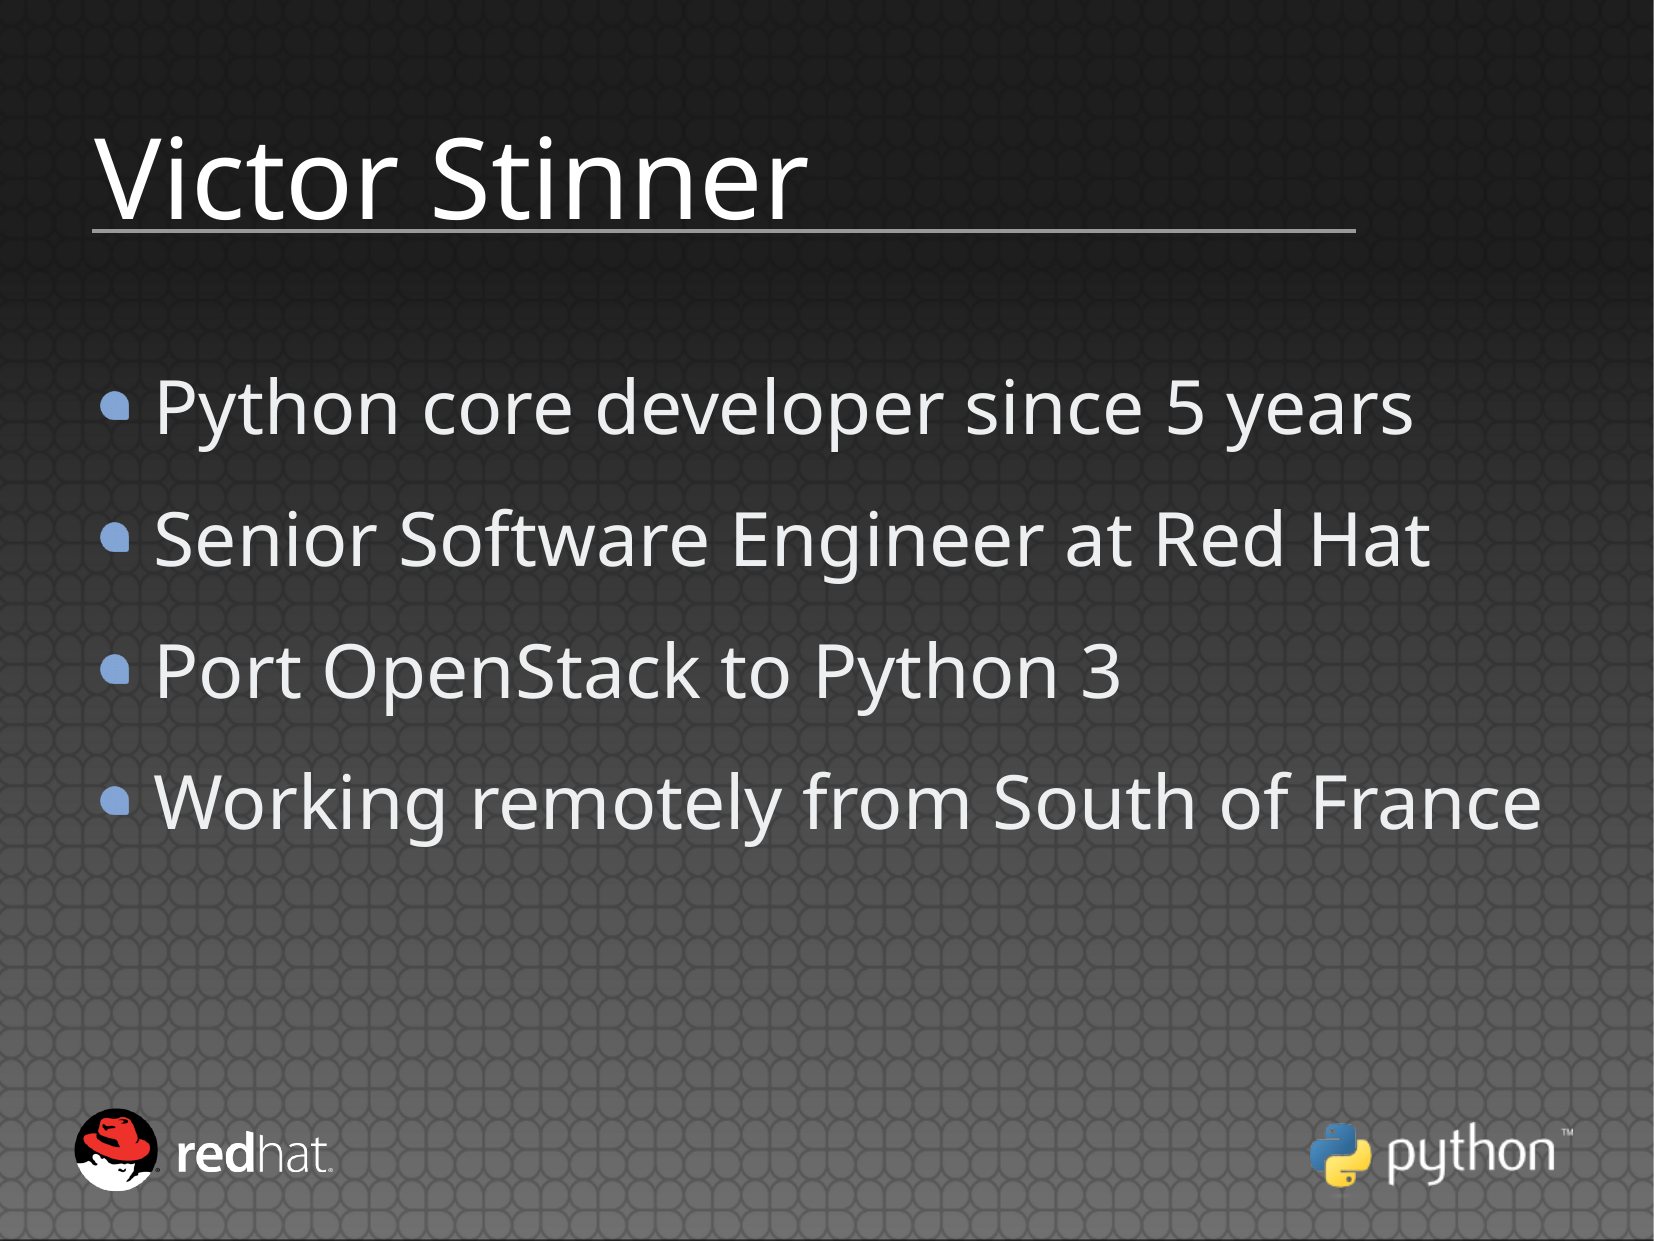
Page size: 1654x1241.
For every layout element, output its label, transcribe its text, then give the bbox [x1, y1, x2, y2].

list Python core developer since 5 years Senior Software Engineer at Red Hat Port OpenStack to Python 3 Working remotely from South of France [82, 354, 1571, 1094]
title Victor Stinner [94, 100, 1426, 251]
picture [0, 0, 1654, 1241]
